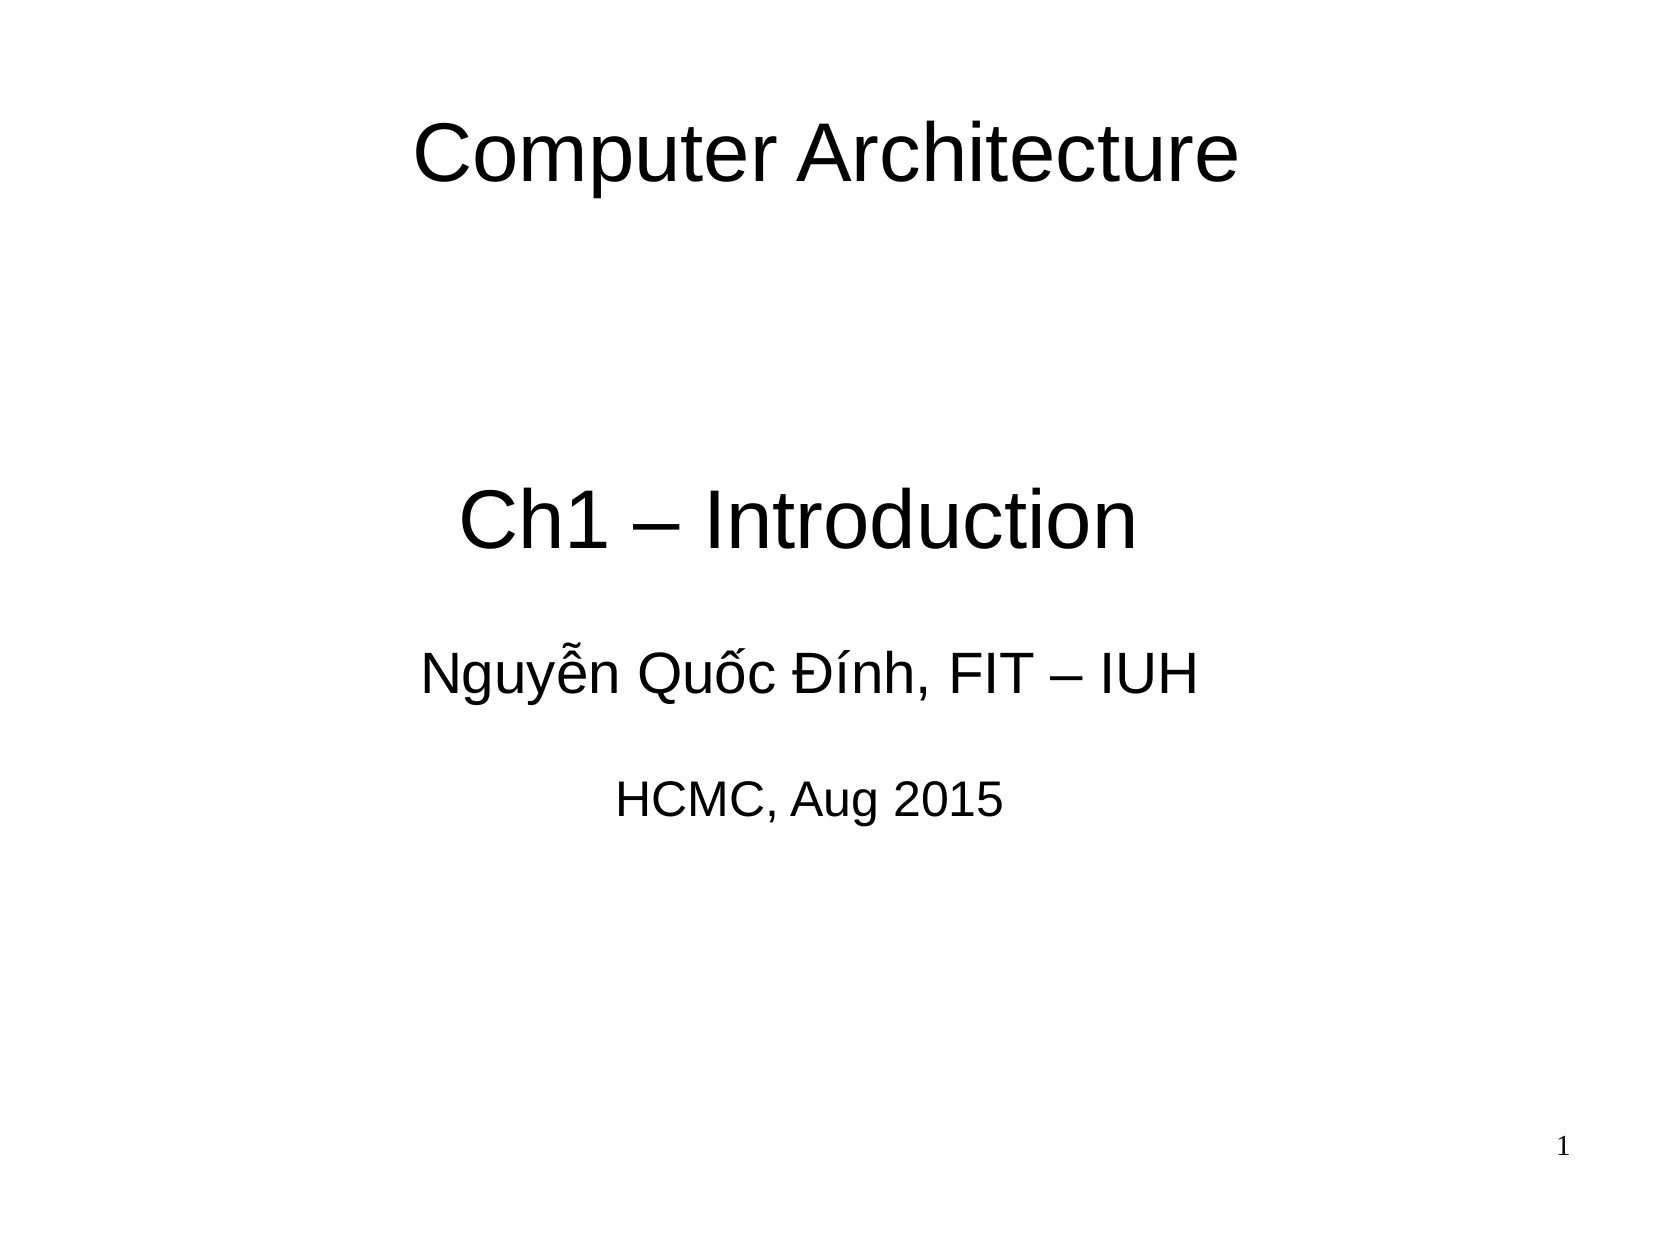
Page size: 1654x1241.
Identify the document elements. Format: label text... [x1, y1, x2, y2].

title Computer Architecture [82, 49, 1571, 257]
subtitle Ch1 – Introduction Nguyễn Quốc Đính, FIT – IUH HCMC, Aug 2015 [82, 290, 1538, 1010]
